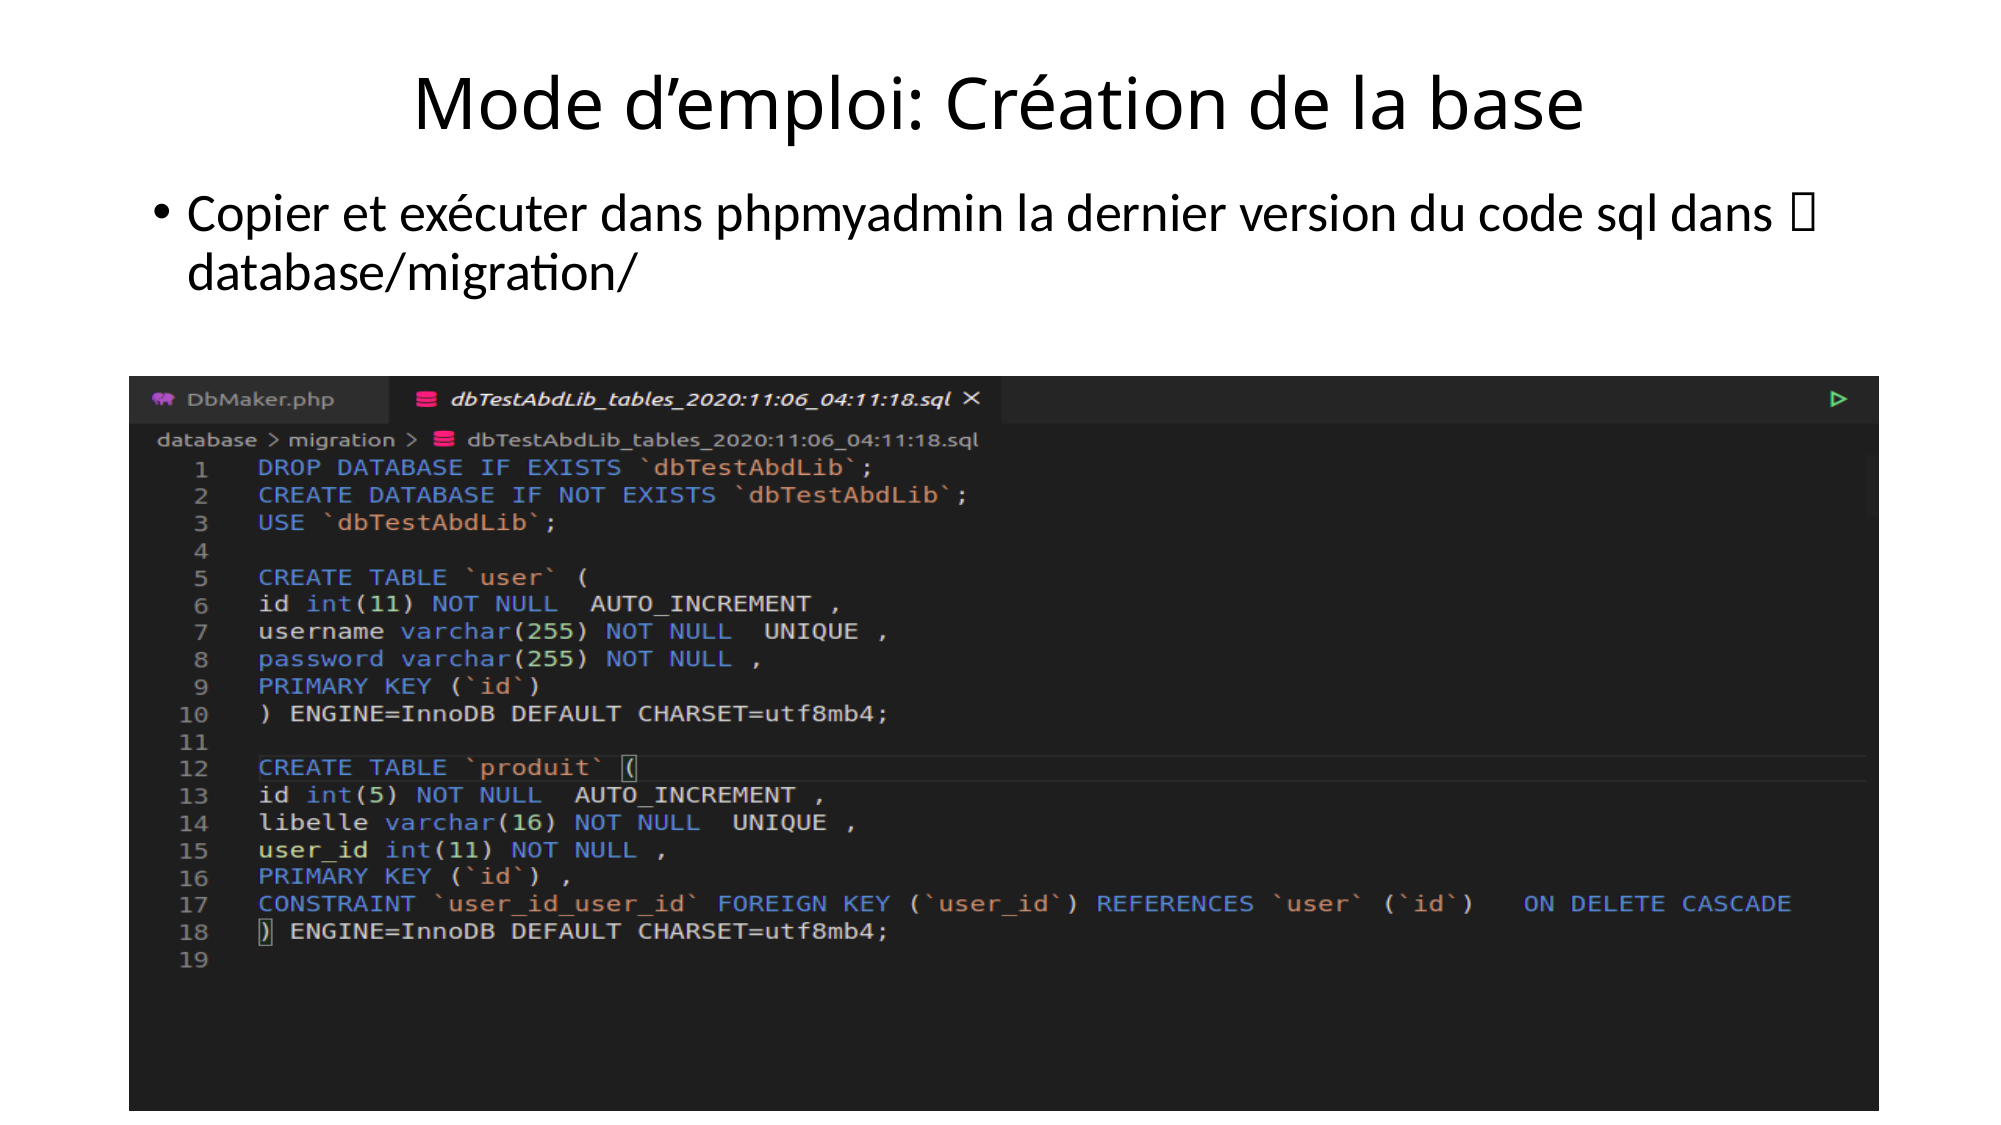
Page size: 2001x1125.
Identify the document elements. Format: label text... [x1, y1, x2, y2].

list Copier et exécuter dans phpmyadmin la dernier version du code sql dans  database/migration/ [137, 177, 1863, 310]
picture [129, 376, 1879, 1111]
title Mode d’emploi: Création de la base [137, 59, 1863, 153]
